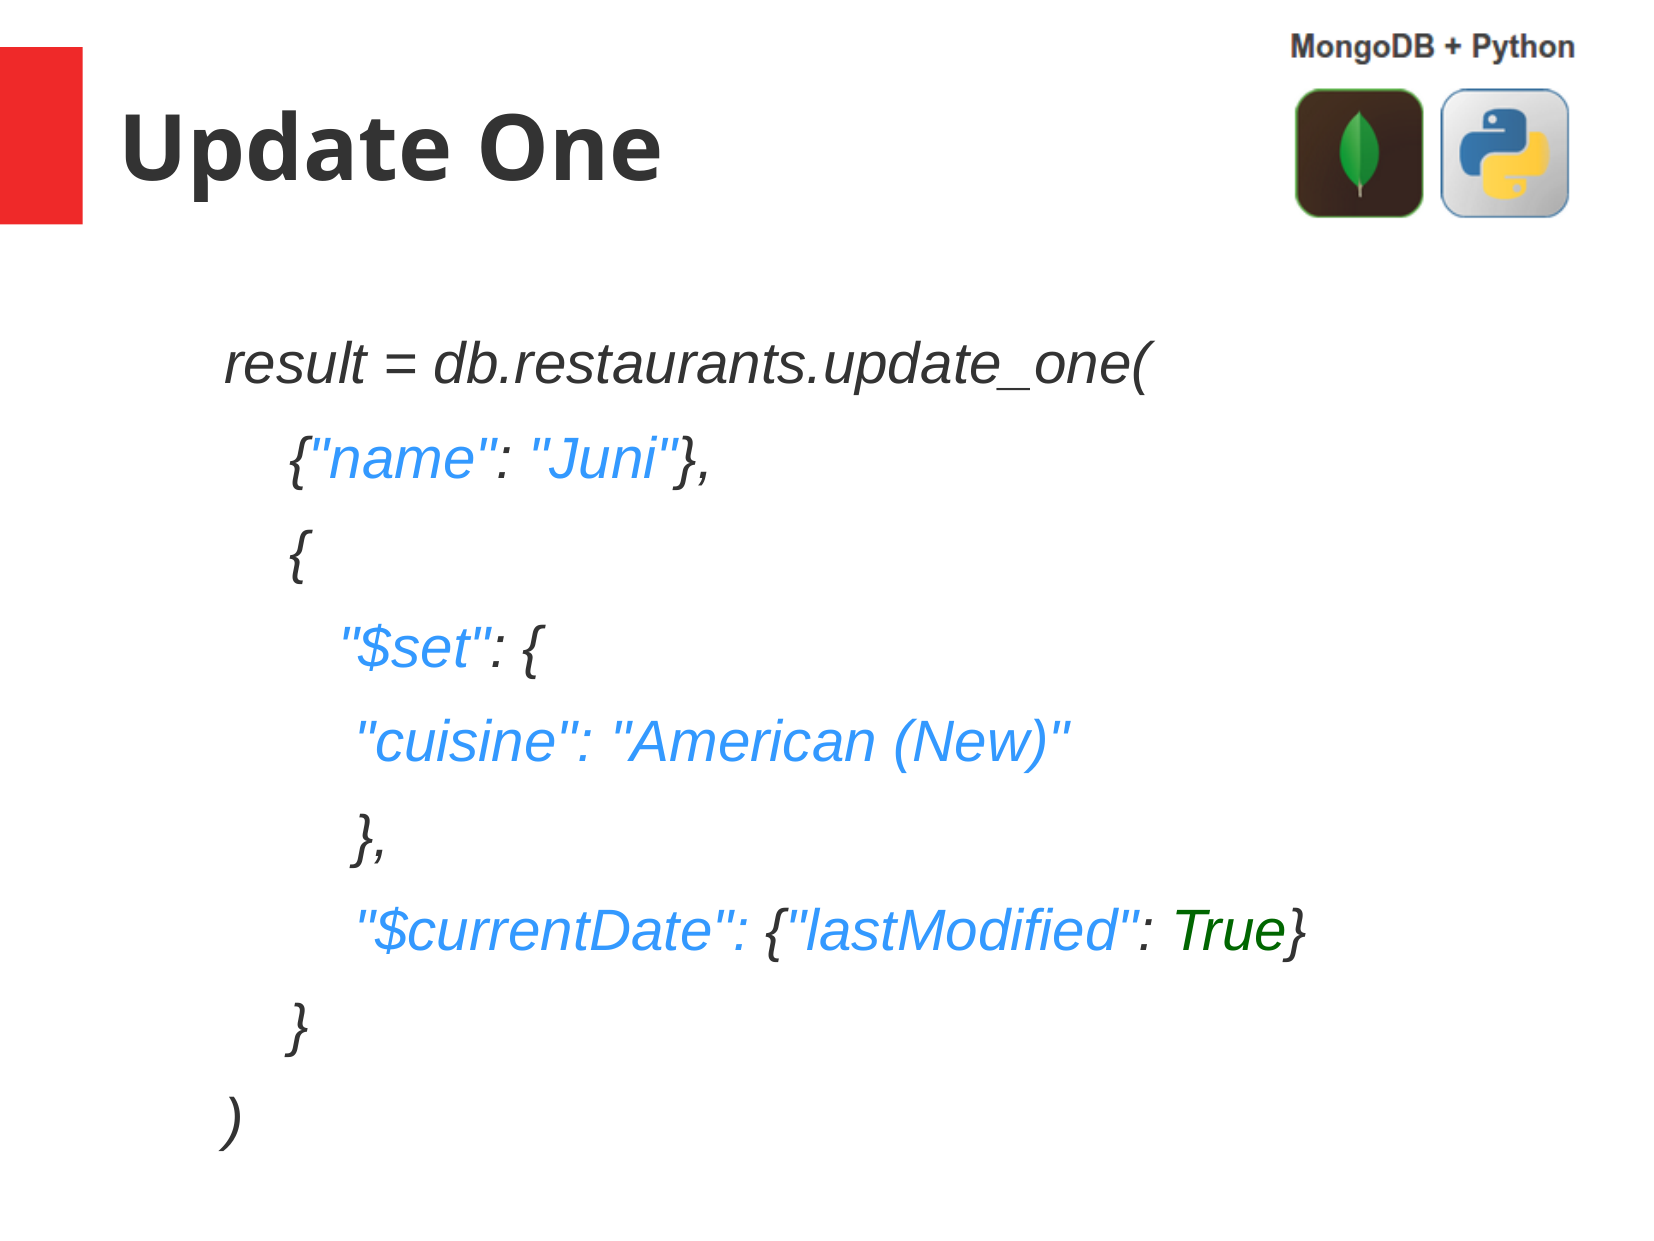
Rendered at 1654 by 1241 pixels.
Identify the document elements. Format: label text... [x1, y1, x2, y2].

list result = db.restaurants.update_one( {"name": "Juni"}, { "$set": { "cuisine": "American (New)" }, "$currentDate": {"lastModified": True} } ) [153, 236, 1571, 1027]
picture [1280, 20, 1583, 225]
title Update One [118, 52, 1170, 237]
